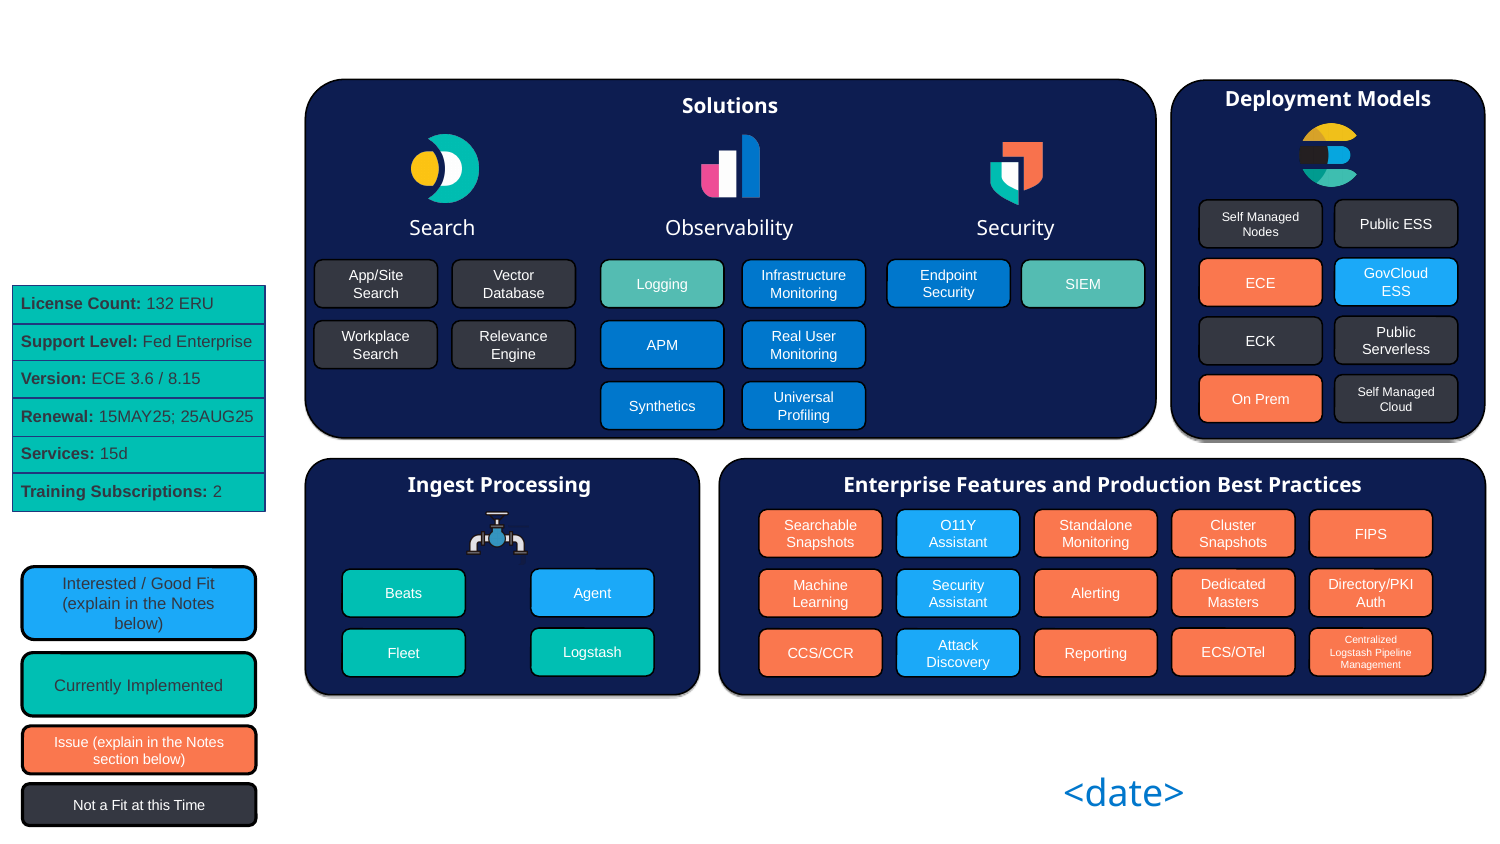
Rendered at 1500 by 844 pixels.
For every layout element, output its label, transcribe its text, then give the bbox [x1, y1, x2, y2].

text_box Beats [341, 569, 466, 618]
text_box Attack Discovery [896, 628, 1020, 677]
text_box <date> [1048, 753, 1318, 821]
text_box Reporting [1034, 628, 1158, 677]
text_box Version: ECE 3.6 / 8.15 [12, 360, 266, 398]
text_box Infrastructure Monitoring [742, 259, 866, 308]
text_box [305, 79, 1157, 438]
text_box Ingest Processing [389, 464, 616, 498]
text_box ECS/OTel [1171, 627, 1296, 677]
text_box Universal Profiling [742, 381, 866, 430]
text_box [305, 458, 700, 695]
text_box Vector Database [452, 259, 576, 308]
text_box Dedicated Masters [1171, 568, 1296, 617]
picture [694, 127, 767, 205]
text_box Directory/PKI Auth [1309, 568, 1433, 617]
text_box Support Level: Fed Enterprise [12, 324, 266, 360]
text_box Workplace Search [313, 320, 438, 369]
text_box Security [933, 206, 1104, 241]
text_box Not a Fit at this Time [22, 783, 256, 826]
text_box Logging [600, 259, 725, 308]
text_box On Prem [1198, 374, 1323, 423]
text_box Public ESS [1334, 199, 1458, 248]
text_box Enterprise Features and Production Best Practices [820, 464, 1385, 498]
text_box Observability [646, 206, 817, 241]
text_box Solutions [563, 84, 897, 118]
text_box License Count: 132 ERU [12, 285, 266, 324]
picture [465, 501, 529, 565]
text_box Synthetics [600, 381, 725, 430]
text_box SIEM [1021, 259, 1145, 308]
text_box Self Managed Cloud [1334, 374, 1458, 423]
text_box O11Y Assistant [896, 509, 1020, 558]
picture [980, 134, 1053, 213]
text_box Public Serverless [1334, 316, 1458, 365]
picture [411, 134, 479, 203]
text_box Self Managed Nodes [1198, 199, 1323, 248]
text_box Search [359, 206, 531, 241]
text_box Fleet [341, 628, 466, 677]
text_box FIPS [1309, 509, 1433, 558]
text_box Machine Learning [758, 569, 883, 618]
picture [1299, 123, 1357, 187]
text_box Security Assistant [896, 569, 1020, 618]
text_box App/Site Search [314, 259, 438, 308]
text_box Currently Implemented [21, 652, 256, 716]
text_box ECK [1198, 316, 1323, 365]
text_box Alerting [1034, 569, 1158, 618]
text_box Agent [530, 568, 655, 617]
text_box Issue (explain in the Notes section below) [22, 725, 256, 774]
text_box [1171, 80, 1485, 439]
text_box Renewal: 15MAY25; 25AUG25 [12, 398, 266, 437]
text_box GovCloud ESS [1334, 257, 1458, 306]
text_box Services: 15d [12, 437, 266, 473]
text_box Training Subscriptions: 2 [12, 473, 266, 512]
text_box Searchable Snapshots [758, 509, 883, 558]
text_box CCS/CCR [758, 628, 883, 677]
text_box ECE [1198, 258, 1323, 307]
text_box Logstash [530, 627, 655, 677]
text_box Relevance Engine [451, 320, 576, 369]
text_box Cluster Snapshots [1171, 509, 1296, 558]
text_box Real User Monitoring [742, 320, 866, 369]
text_box Deployment Models [1208, 78, 1448, 112]
text_box Interested / Good Fit (explain in the Notes below) [21, 566, 256, 640]
text_box Standalone Monitoring [1034, 509, 1158, 558]
text_box Centralized Logstash Pipeline Management [1309, 627, 1433, 677]
text_box APM [600, 320, 725, 369]
text_box Endpoint Security [886, 259, 1011, 308]
text_box [719, 458, 1486, 695]
